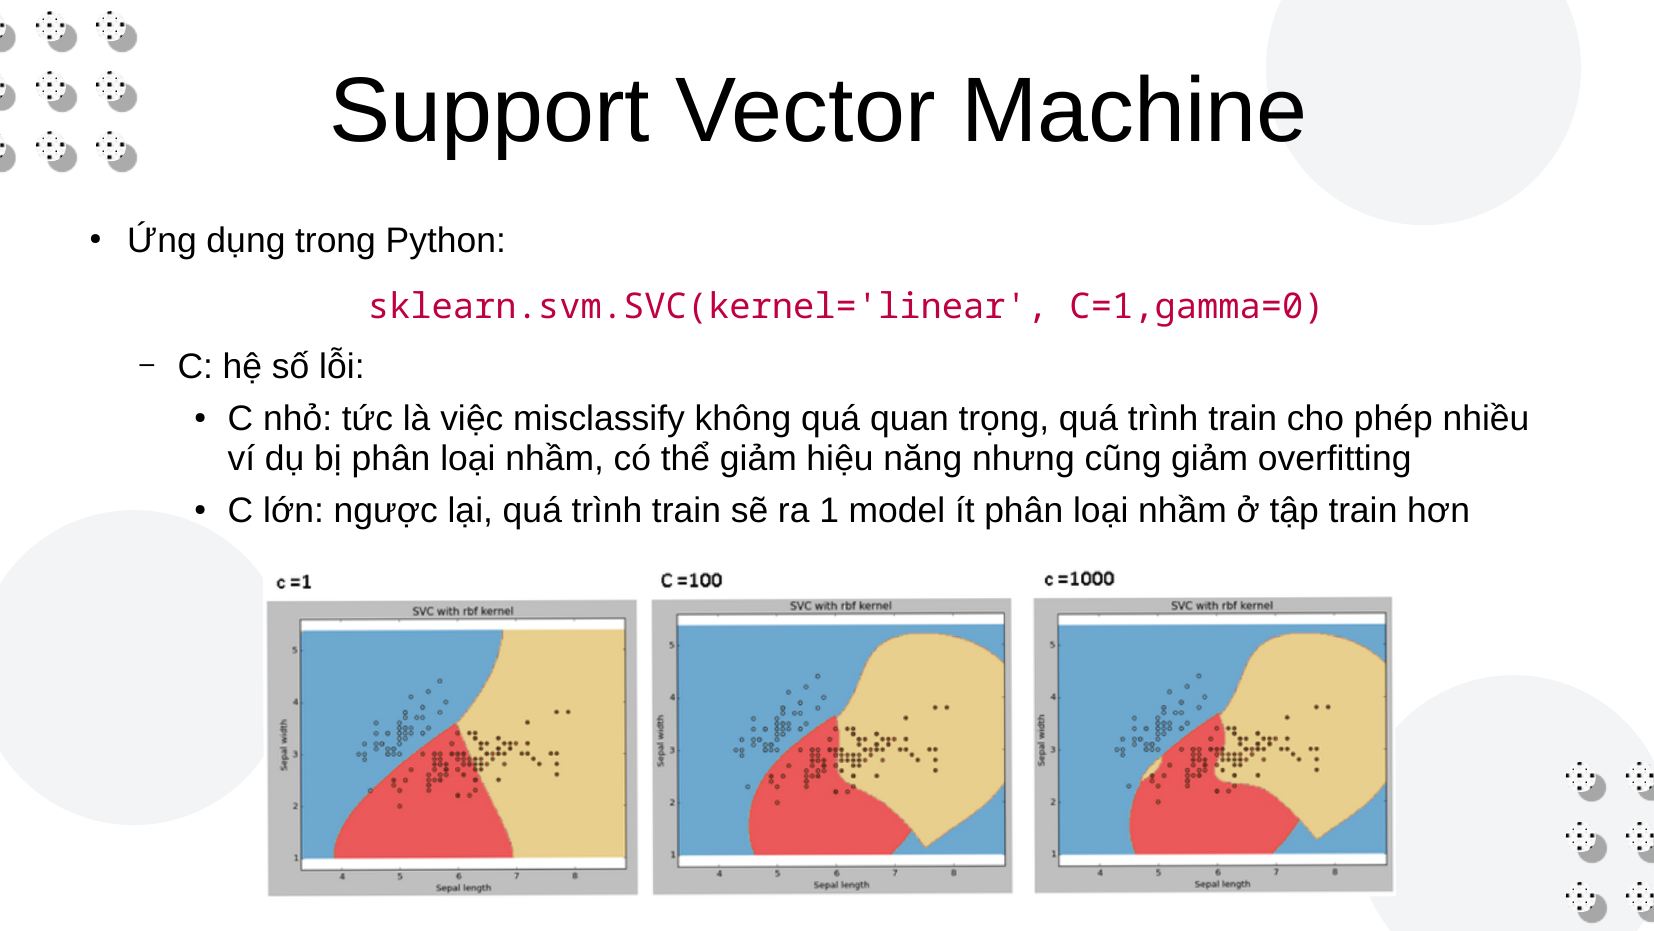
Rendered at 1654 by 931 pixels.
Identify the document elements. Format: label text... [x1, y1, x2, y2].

picture [35, 11, 66, 42]
picture [1625, 881, 1654, 912]
picture [0, 14, 6, 39]
picture [95, 11, 126, 32]
list Ứng dụng trong Python: sklearn.svm.SVC(kernel='linear', C=1,gamma=0) C: hệ số lỗi: C nhỏ: tức là việc misclassify không quá quan trọng, quá trình train cho phép nhiều ví dụ bị phân loại nhầm, có thể giảm hiệu năng nhưng cũng giảm overfitting C lớn: ngược lại, quá trình train sẽ ra 1 model ít phân loại nhầm ở tập train hơn [76, 220, 1565, 563]
picture [1565, 761, 1596, 793]
picture [1565, 821, 1596, 853]
picture [1625, 821, 1654, 853]
title Support Vector Machine [75, 32, 1564, 188]
picture [262, 561, 1396, 901]
picture [35, 131, 67, 162]
picture [35, 71, 66, 102]
picture [1565, 882, 1596, 913]
picture [1625, 761, 1654, 792]
picture [0, 134, 7, 159]
picture [0, 74, 6, 99]
